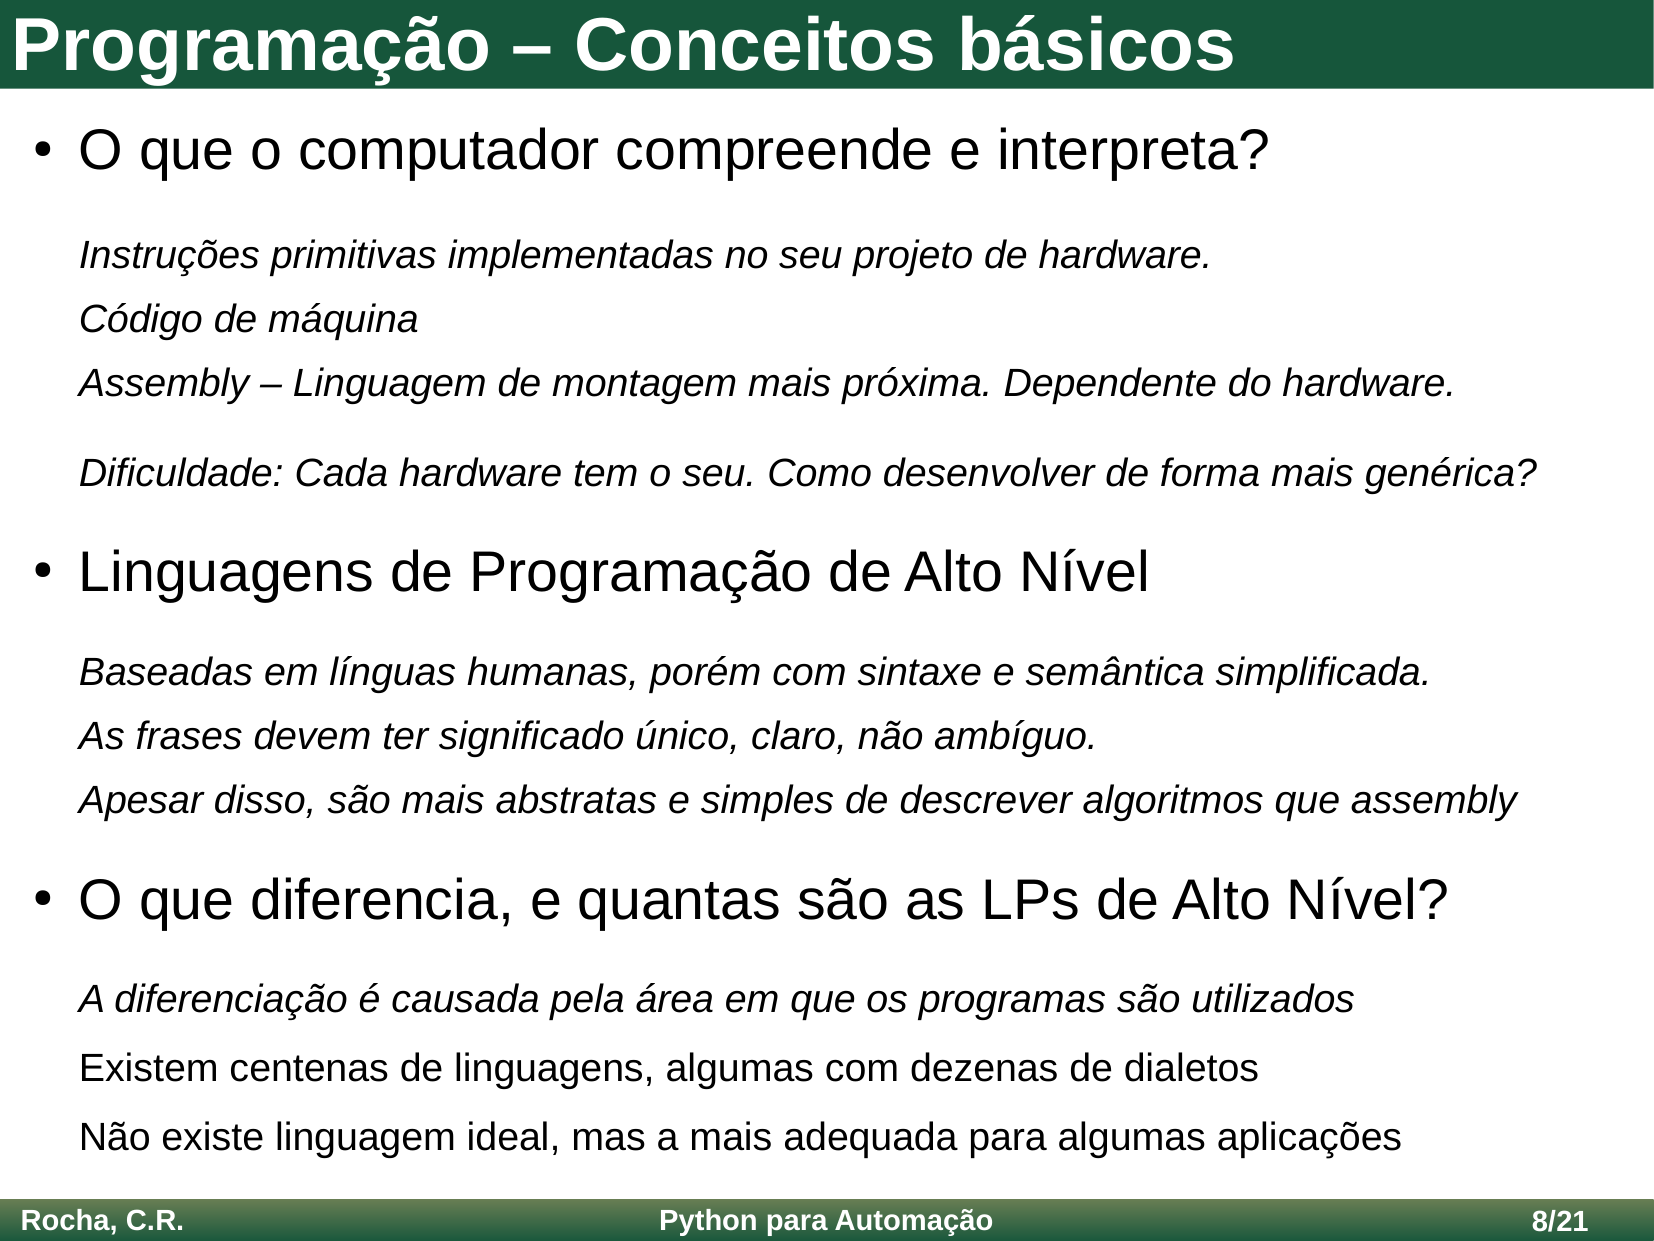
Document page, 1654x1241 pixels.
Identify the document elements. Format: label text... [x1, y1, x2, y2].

list O que o computador compreende e interpreta? Instruções primitivas implementadas no seu projeto de hardware. Código de máquina Assembly – Linguagem de montagem mais próxima. Dependente do hardware. Dificuldade: Cada hardware tem o seu. Como desenvolver de forma mais genérica? Linguagens de Programação de Alto Nível Baseadas em línguas humanas, porém com sintaxe e semântica simplificada. As frases devem ter significado único, claro, não ambíguo. Apesar disso, são mais abstratas e simples de descrever algoritmos que assembly O que diferencia, e quantas são as LPs de Alto Nível? A diferenciação é causada pela área em que os programas são utilizados Existem centenas de linguagens, algumas com dezenas de dialetos Não existe linguagem ideal, mas a mais adequada para algumas aplicações [17, 118, 1625, 1182]
title Programação – Conceitos básicos [11, 0, 1625, 89]
